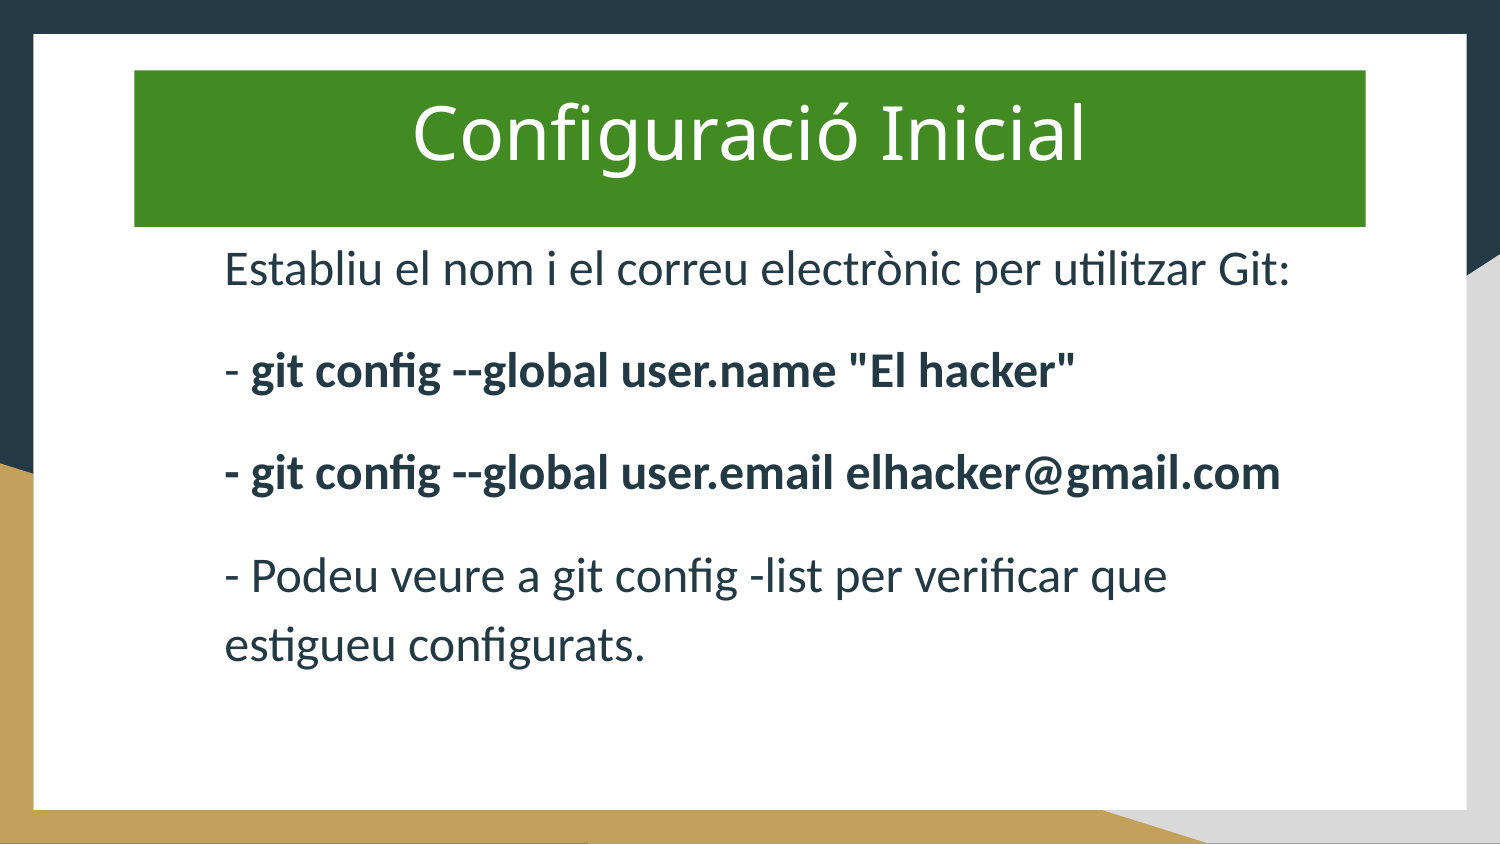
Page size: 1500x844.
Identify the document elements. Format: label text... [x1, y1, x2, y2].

list Establiu el nom i el correu electrònic per utilitzar Git: - git config --global user.name "El hacker" - git config --global user.email elhacker@gmail.com - Podeu veure a git config -list per verificar que estigueu configurats. [134, 211, 1366, 765]
title Configuració Inicial [134, 70, 1366, 211]
